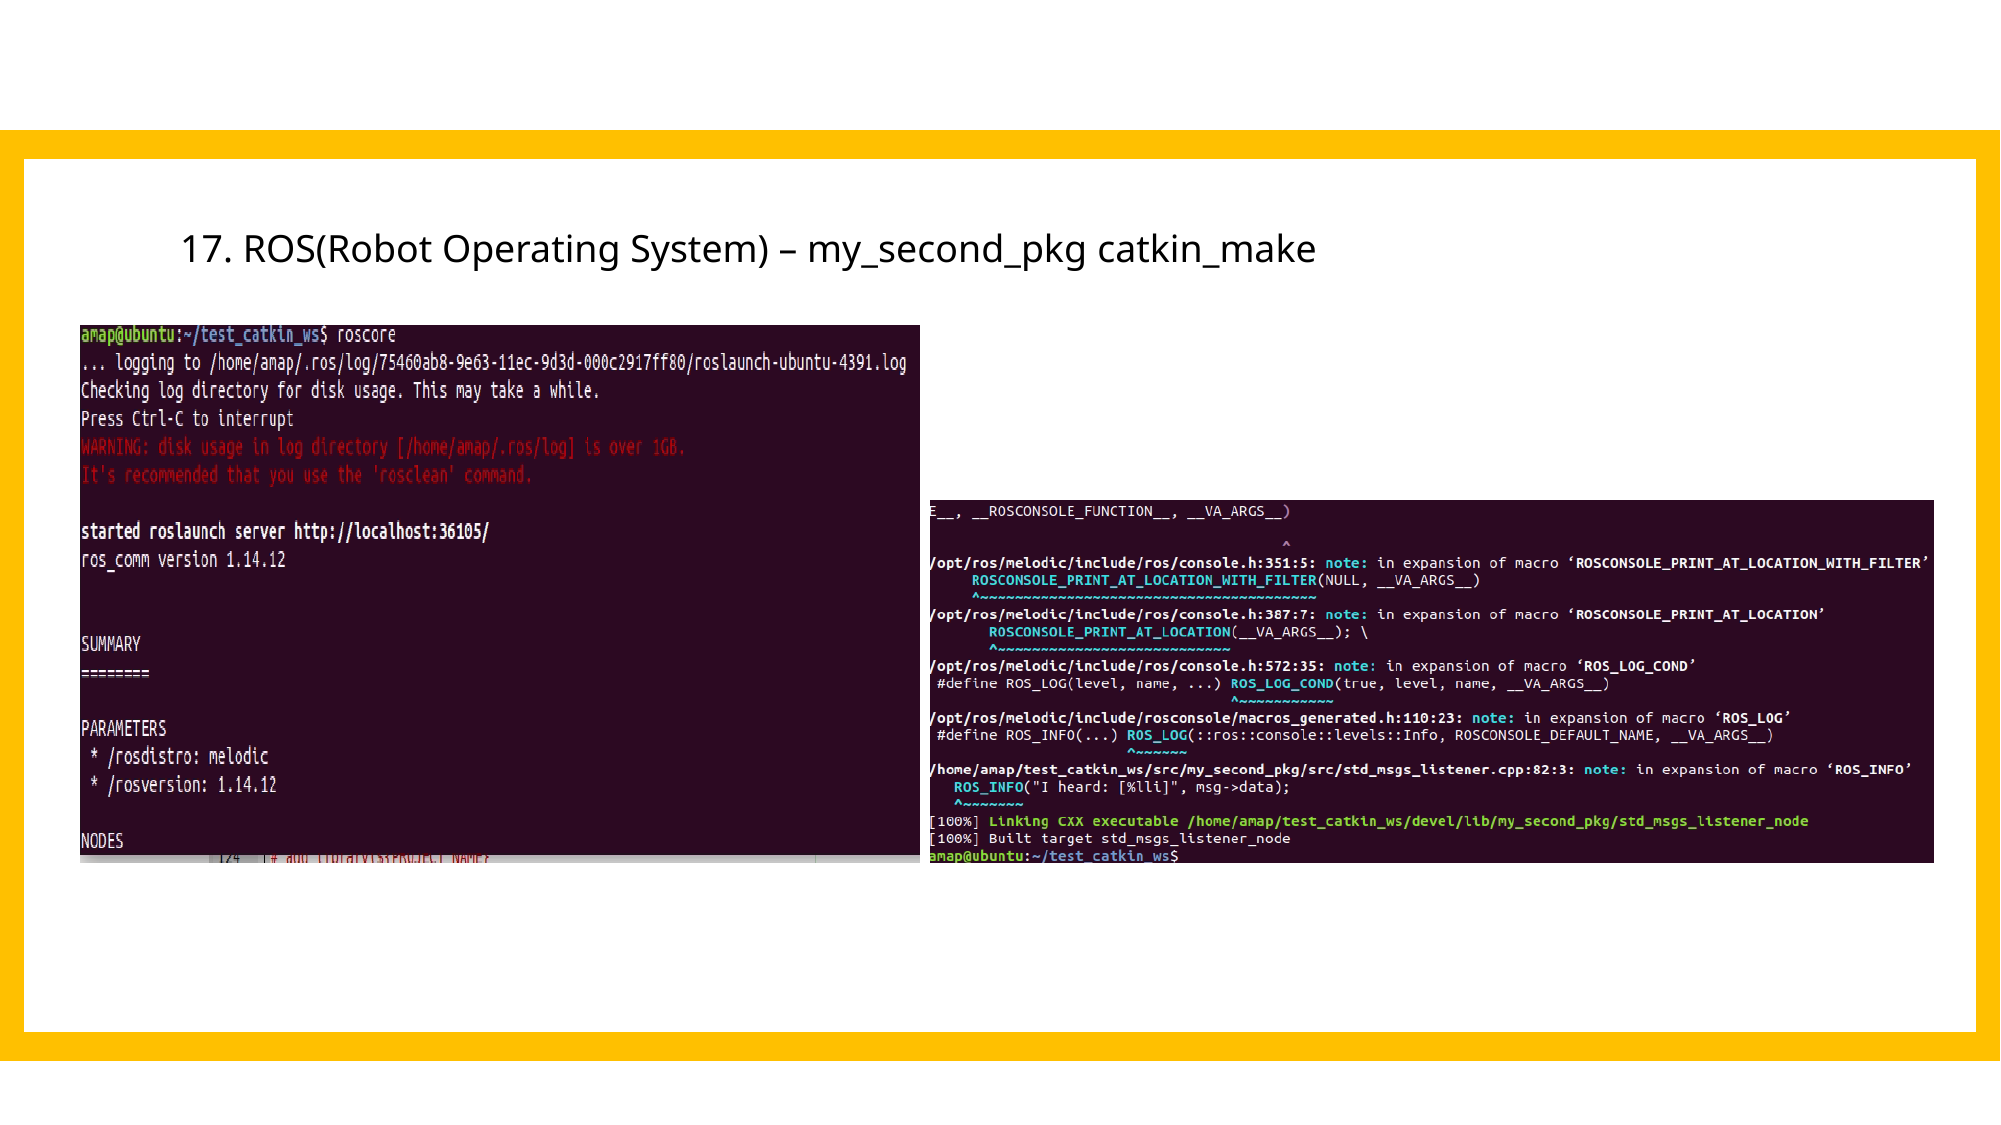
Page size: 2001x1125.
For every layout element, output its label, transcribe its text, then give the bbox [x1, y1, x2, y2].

text_box 17. ROS(Robot Operating System) – my_second_pkg catkin_make [165, 217, 1771, 278]
picture [930, 500, 1934, 864]
picture [80, 325, 920, 864]
